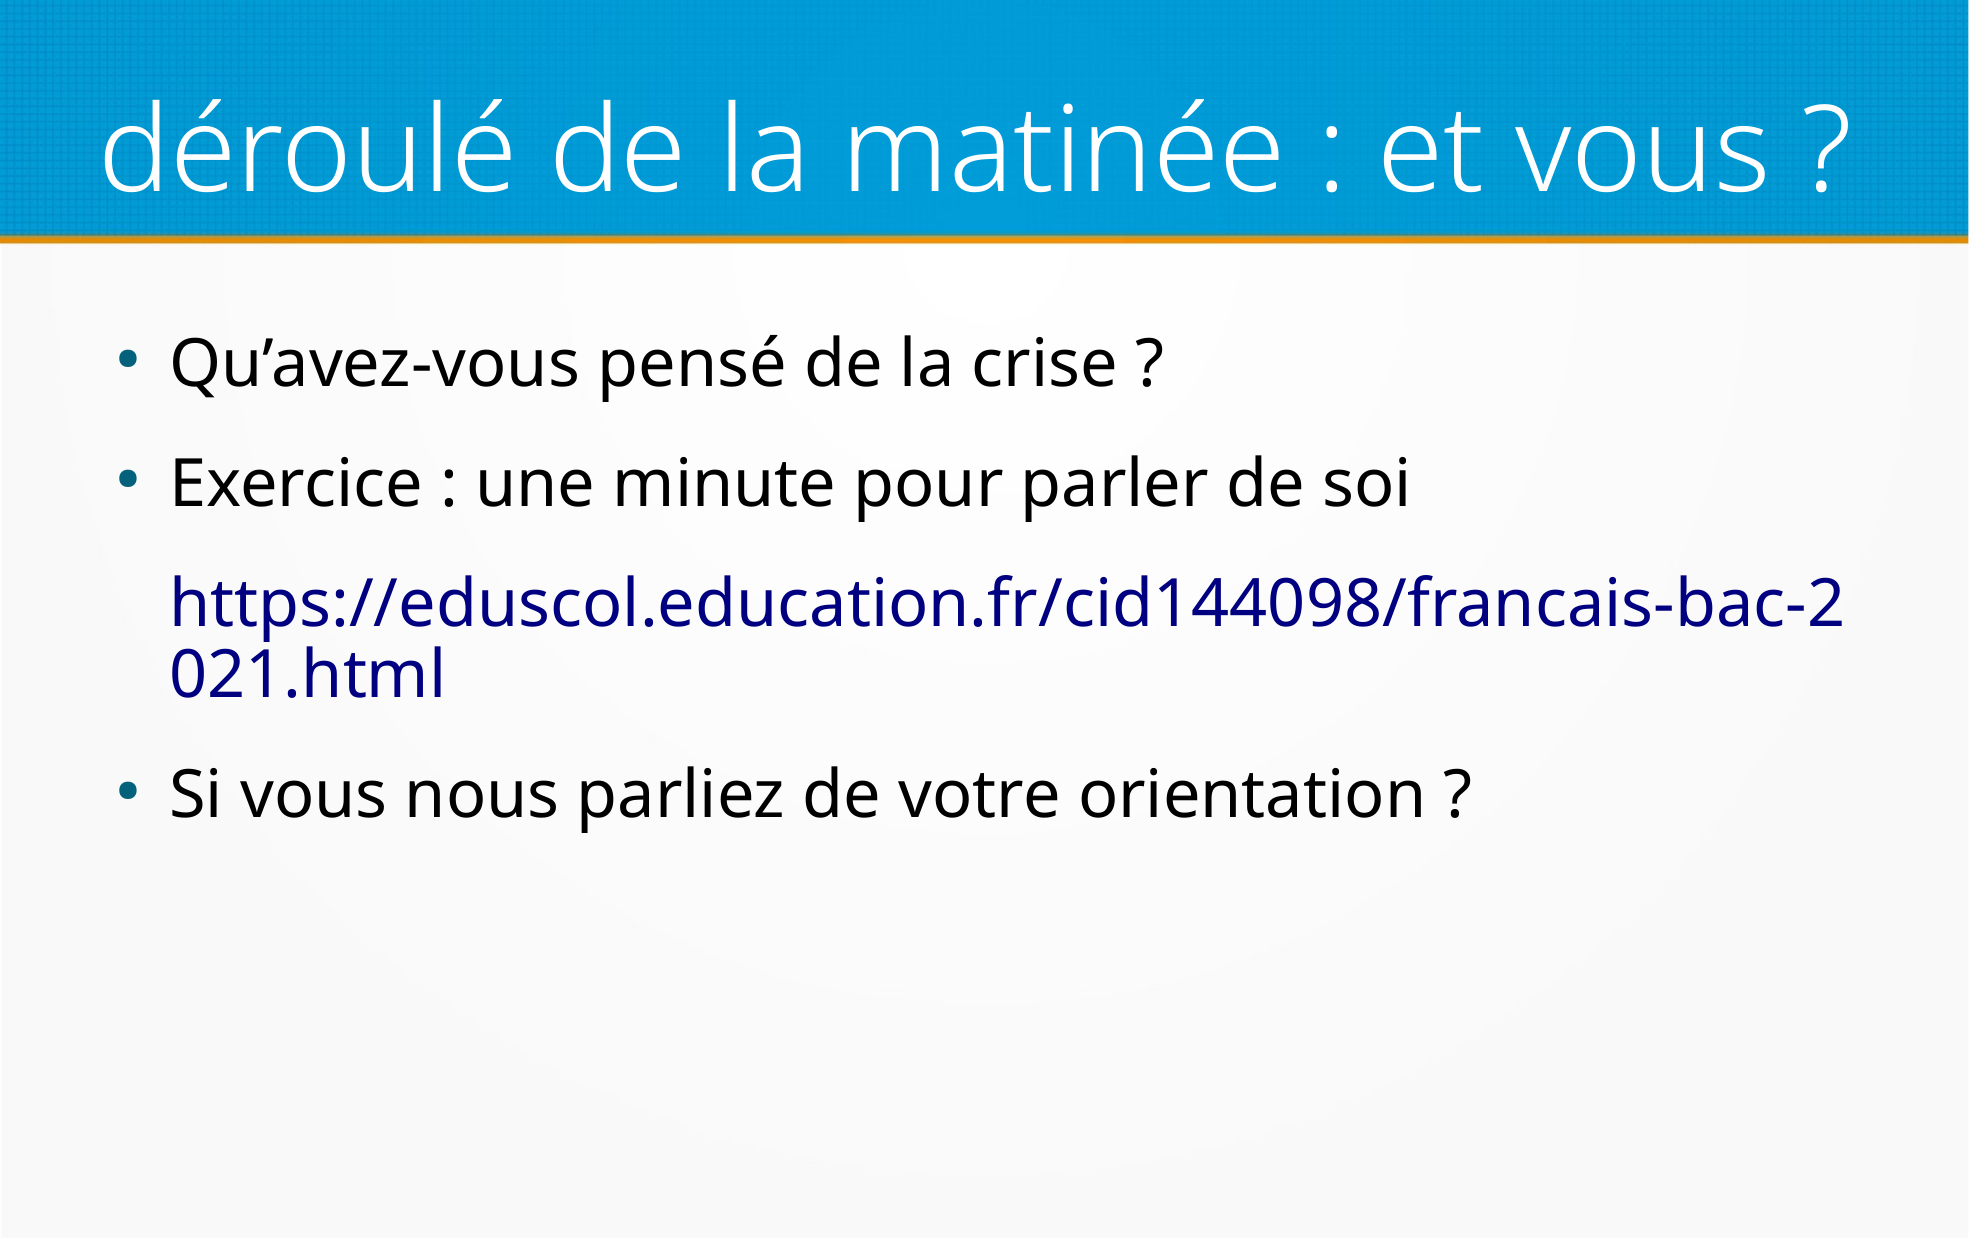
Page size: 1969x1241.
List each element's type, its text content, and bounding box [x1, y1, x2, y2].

picture [0, 233, 1969, 1241]
list Qu’avez-vous pensé de la crise ? Exercice : une minute pour parler de soi https://eduscol.education.fr/cid144098/francais-bac-2021.html Si vous nous parliez de votre orientation ? [98, 315, 1861, 1081]
title déroulé de la matinée : et vous ? [98, 19, 1870, 227]
